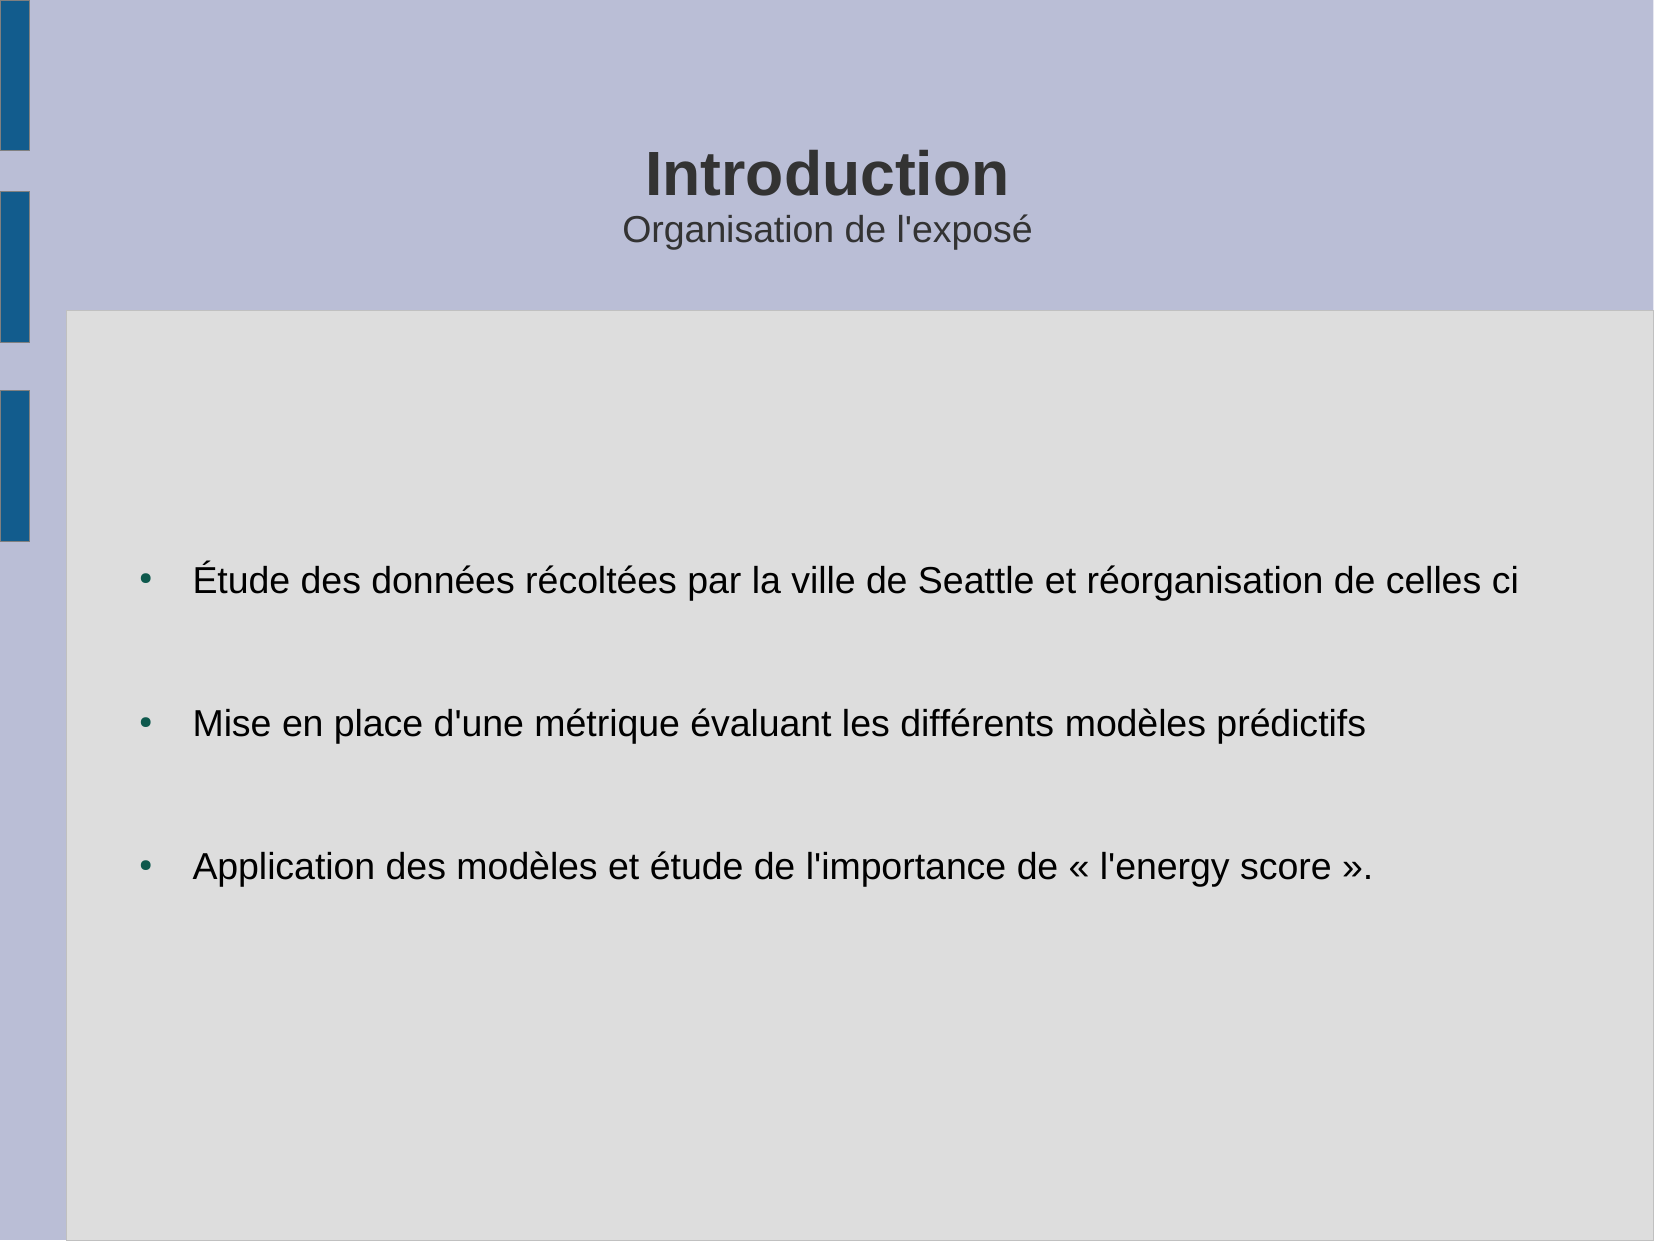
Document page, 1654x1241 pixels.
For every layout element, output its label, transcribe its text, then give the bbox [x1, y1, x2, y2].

title Introduction Organisation de l'exposé [121, 91, 1534, 299]
list Étude des données récoltées par la ville de Seattle et réorganisation de celles ci Mise en place d'une métrique évaluant les différents modèles prédictifs Application des modèles et étude de l'importance de « l'energy score ». [121, 344, 1534, 1127]
